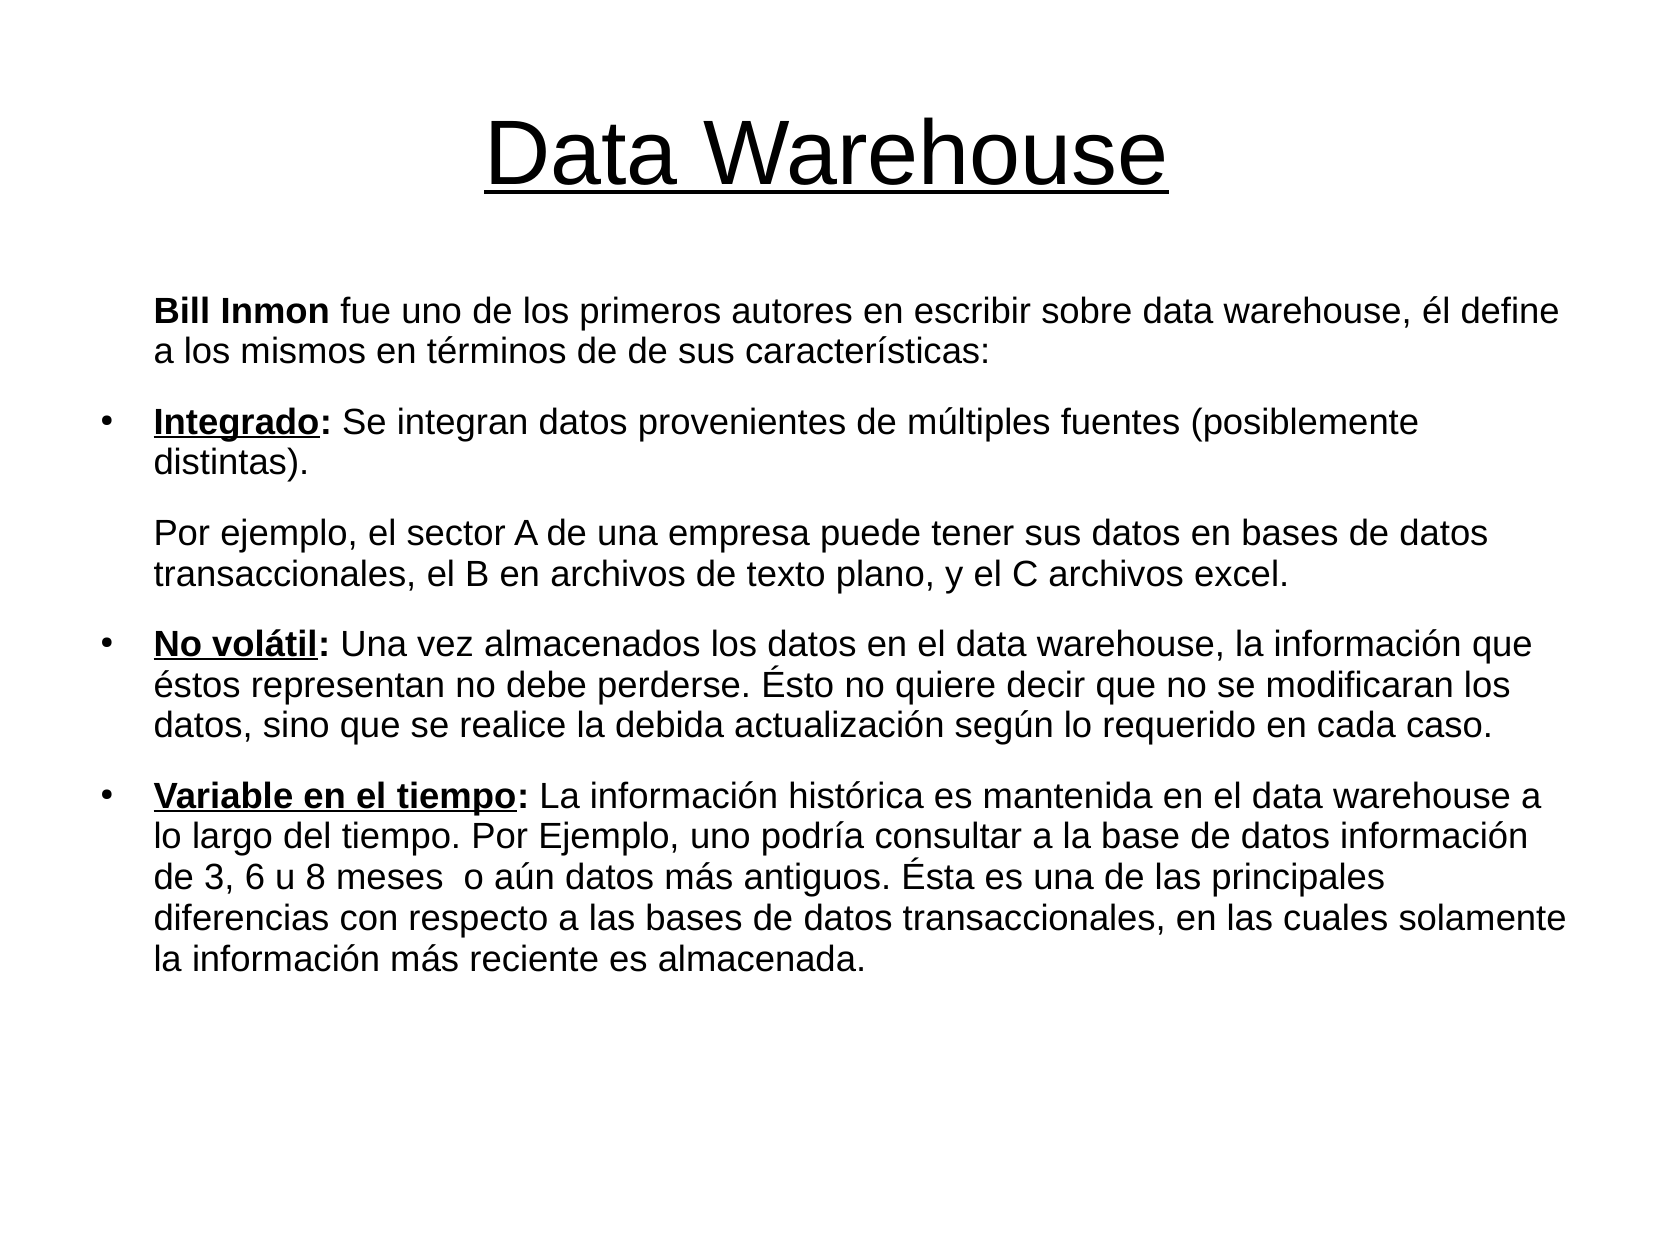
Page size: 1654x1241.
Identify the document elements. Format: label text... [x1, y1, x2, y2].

title Data Warehouse [82, 49, 1571, 257]
list Bill Inmon fue uno de los primeros autores en escribir sobre data warehouse, él define a los mismos en términos de de sus características: Integrado: Se integran datos provenientes de múltiples fuentes (posiblemente distintas). Por ejemplo, el sector A de una empresa puede tener sus datos en bases de datos transaccionales, el B en archivos de texto plano, y el C archivos excel. No volátil: Una vez almacenados los datos en el data warehouse, la información que éstos representan no debe perderse. Ésto no quiere decir que no se modificaran los datos, sino que se realice la debida actualización según lo requerido en cada caso. Variable en el tiempo: La información histórica es mantenida en el data warehouse a lo largo del tiempo. Por Ejemplo, uno podría consultar a la base de datos información de 3, 6 u 8 meses o aún datos más antiguos. Ésta es una de las principales diferencias con respecto a las bases de datos transaccionales, en las cuales solamente la información más reciente es almacenada. [82, 290, 1571, 1010]
